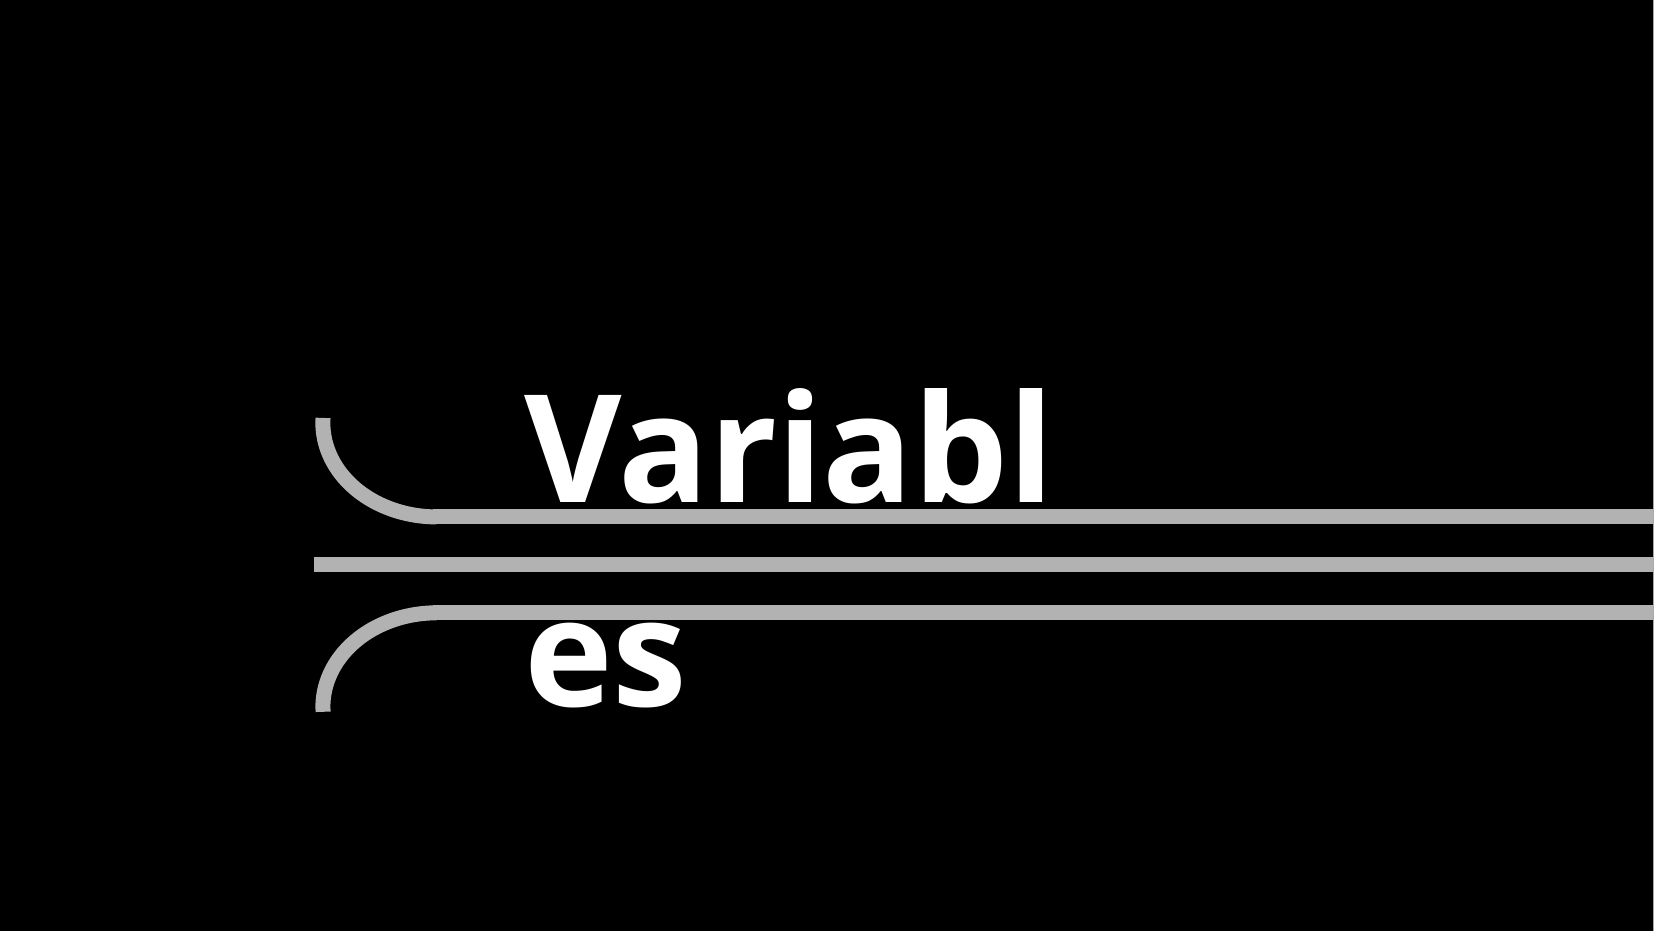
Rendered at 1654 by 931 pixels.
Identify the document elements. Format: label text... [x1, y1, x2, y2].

text_box [0, 0, 1654, 931]
text_box Variables [509, 334, 1151, 500]
